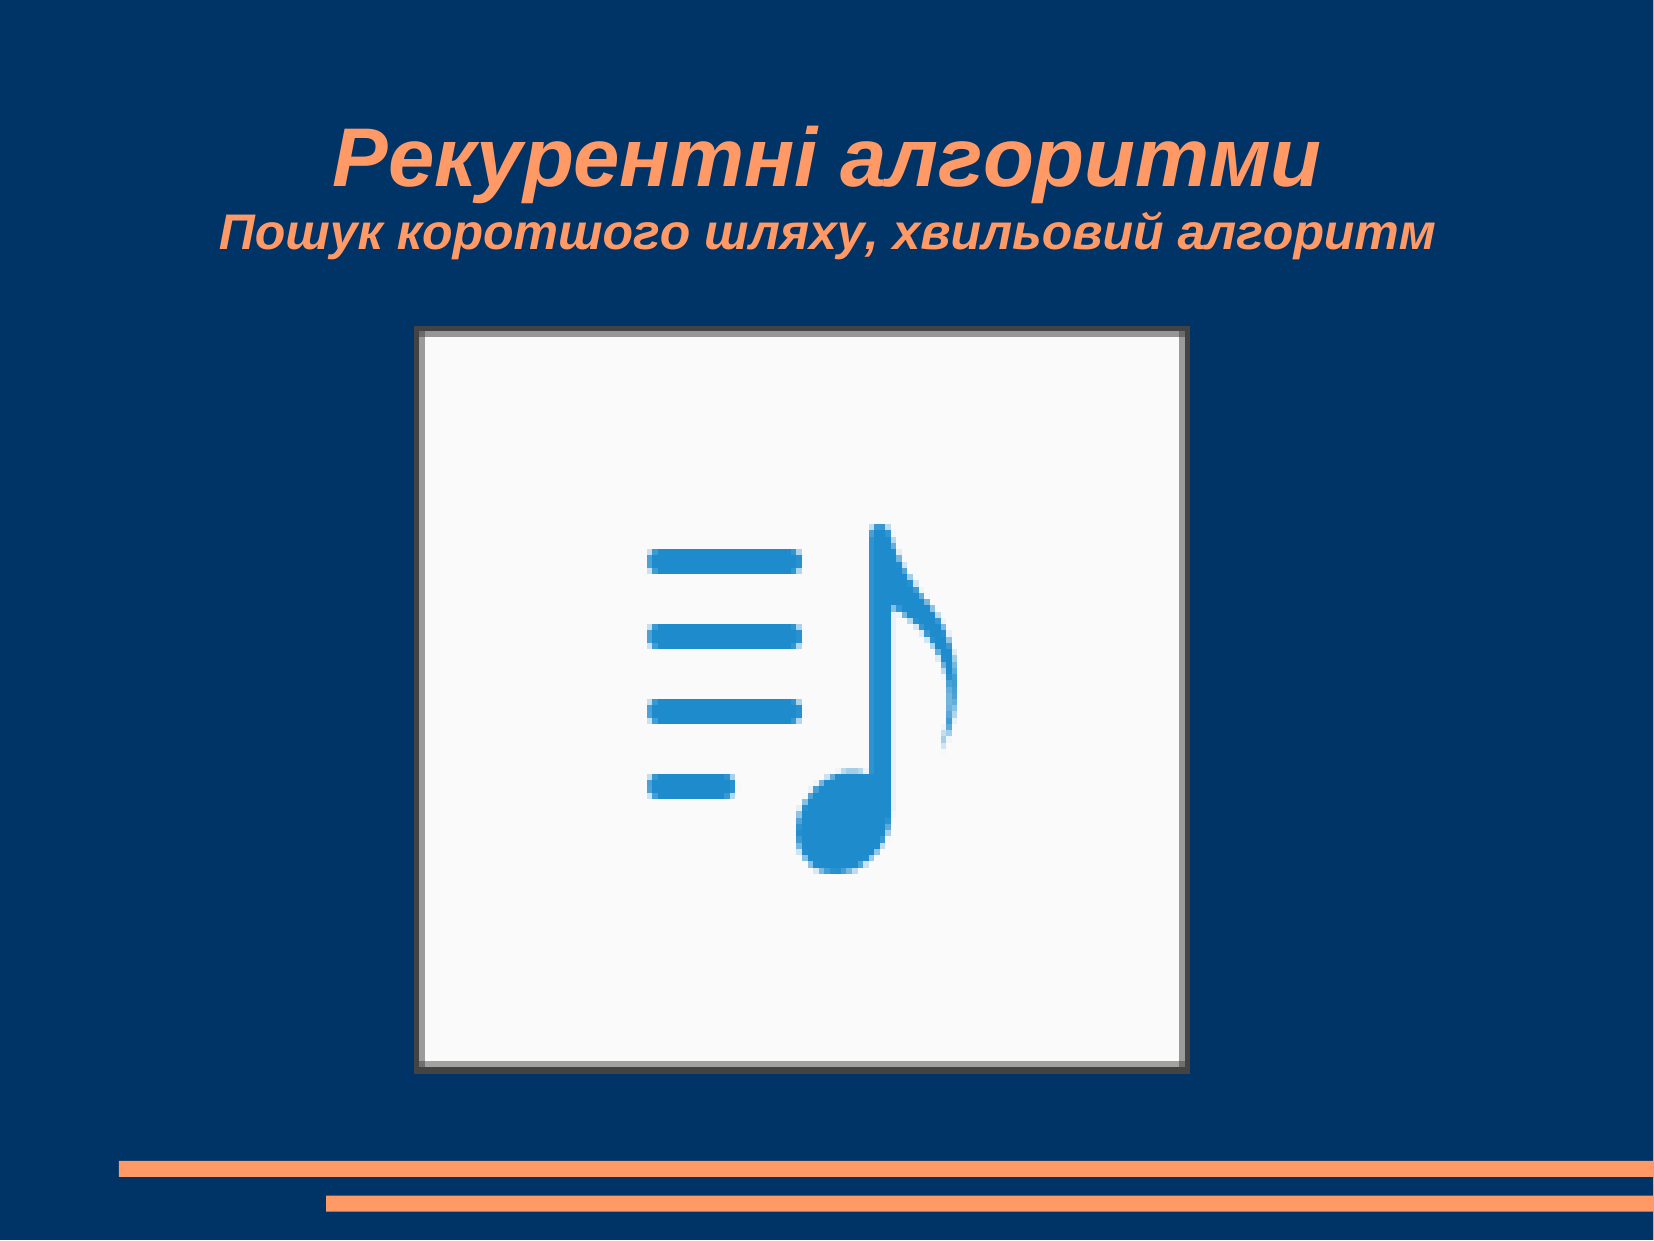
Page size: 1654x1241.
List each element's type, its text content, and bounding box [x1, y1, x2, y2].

title Рекурентні алгоритми Пошук коротшого шляху, хвильовий алгоритм [121, 46, 1534, 325]
text_box [413, 324, 1191, 1075]
